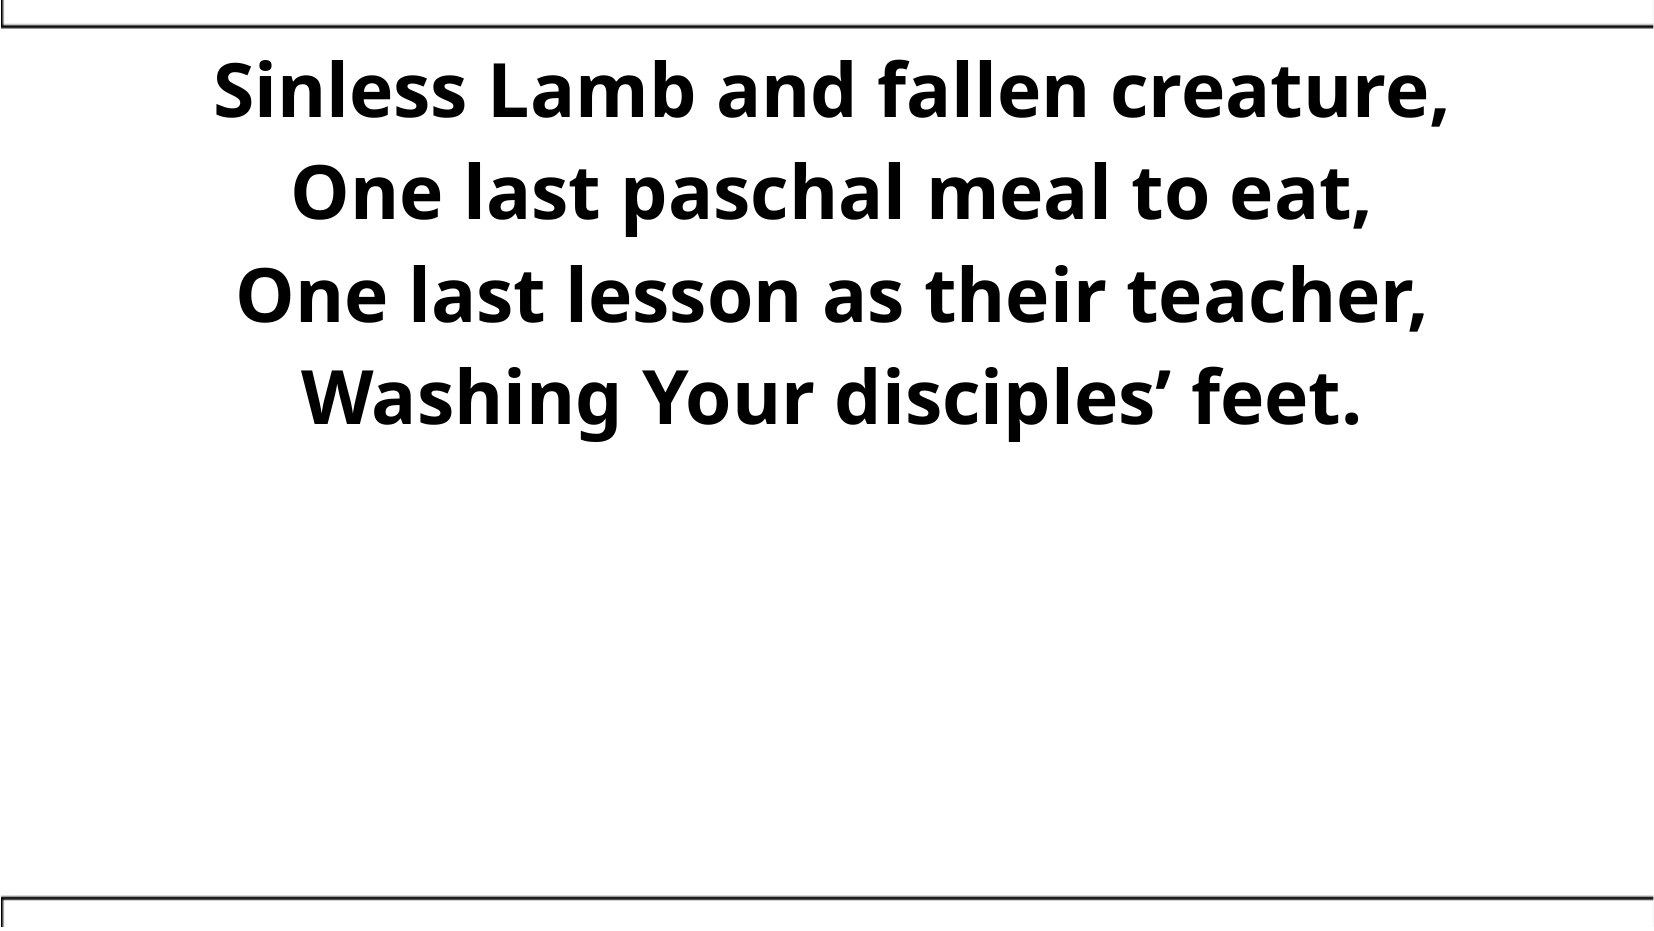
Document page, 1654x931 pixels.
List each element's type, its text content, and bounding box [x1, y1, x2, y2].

picture [1, 0, 1654, 927]
text_box Sinless Lamb and fallen creature, One last paschal meal to eat, One last lesson as their teacher, Washing Your disciples’ feet. [60, 30, 1606, 466]
